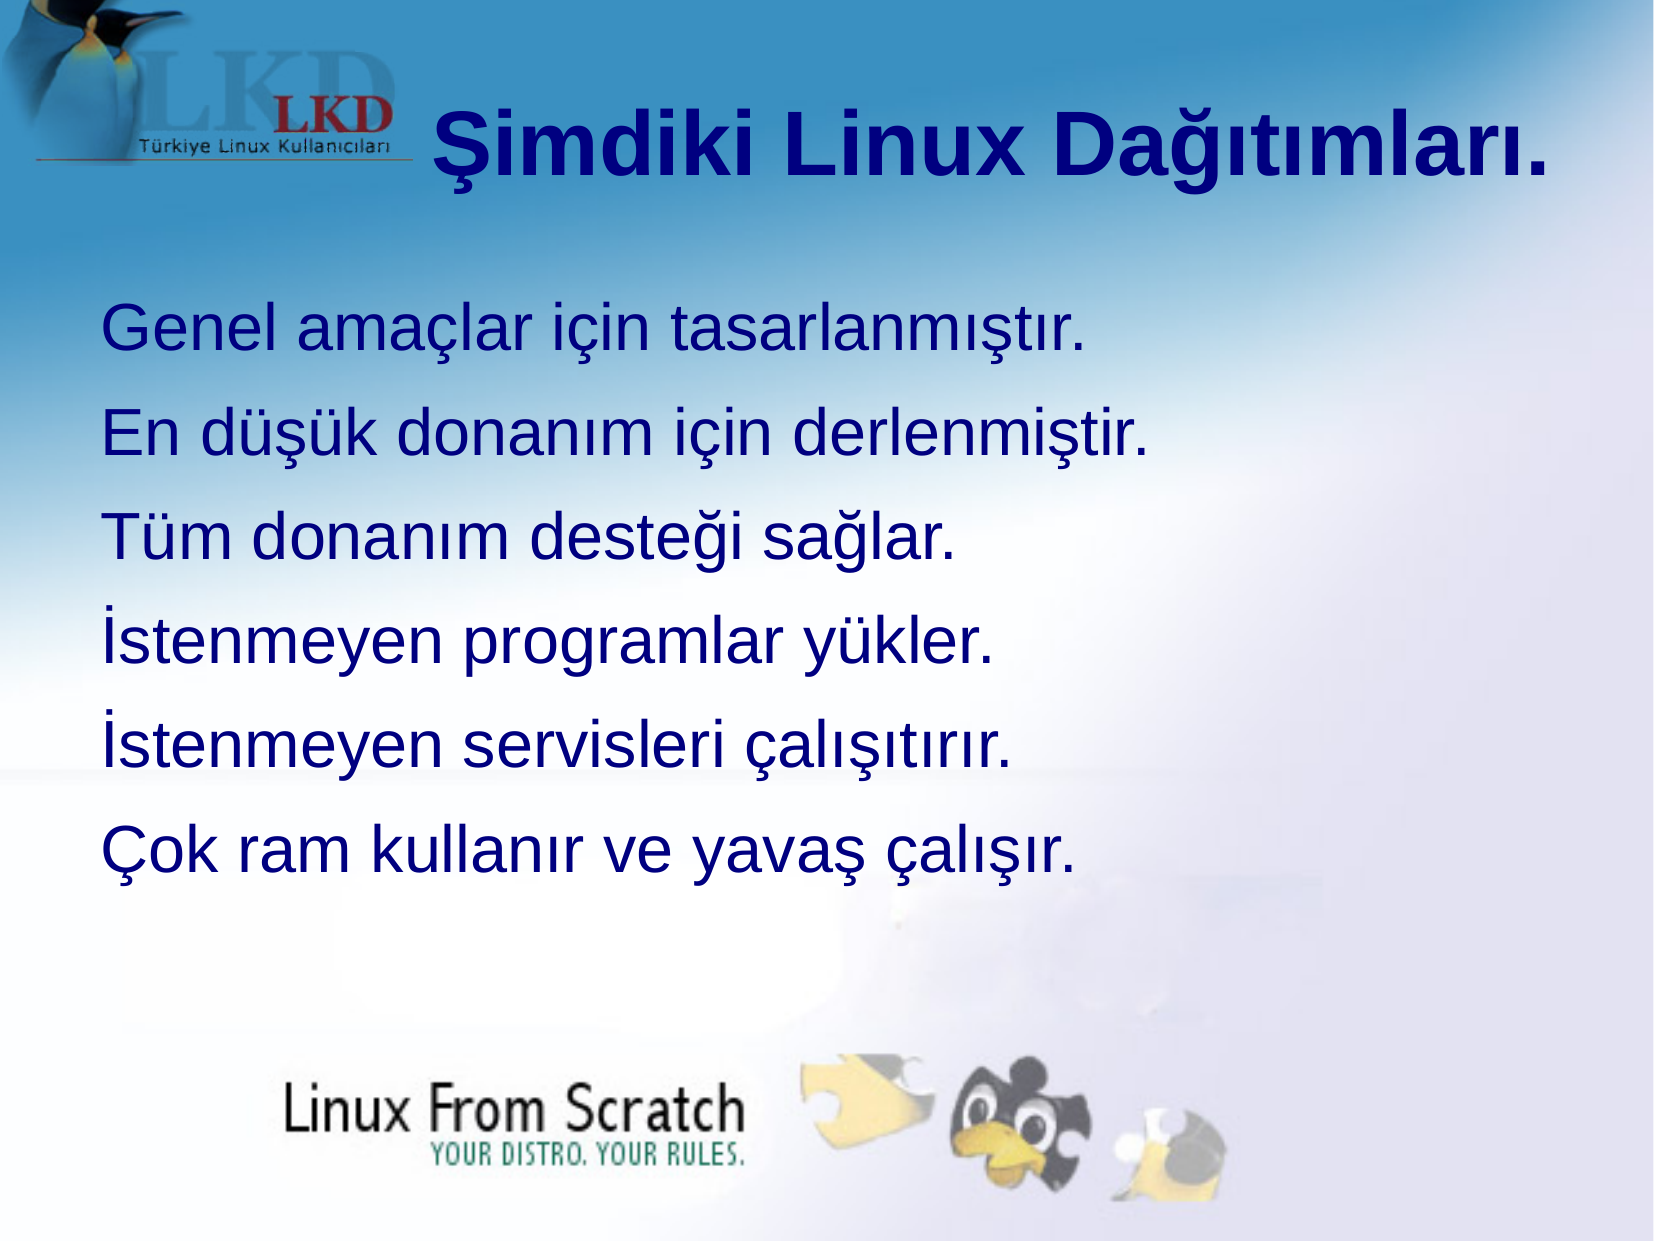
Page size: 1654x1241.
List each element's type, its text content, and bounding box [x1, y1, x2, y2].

picture [0, 0, 1654, 1241]
list Genel amaçlar için tasarlanmıştır. En düşük donanım için derlenmiştir. Tüm donanım desteği sağlar. İstenmeyen programlar yükler. İstenmeyen servisleri çalışıtırır. Çok ram kullanır ve yavaş çalışır. [82, 290, 1571, 1094]
title Şimdiki Linux Dağıtımları. [412, 37, 1571, 251]
